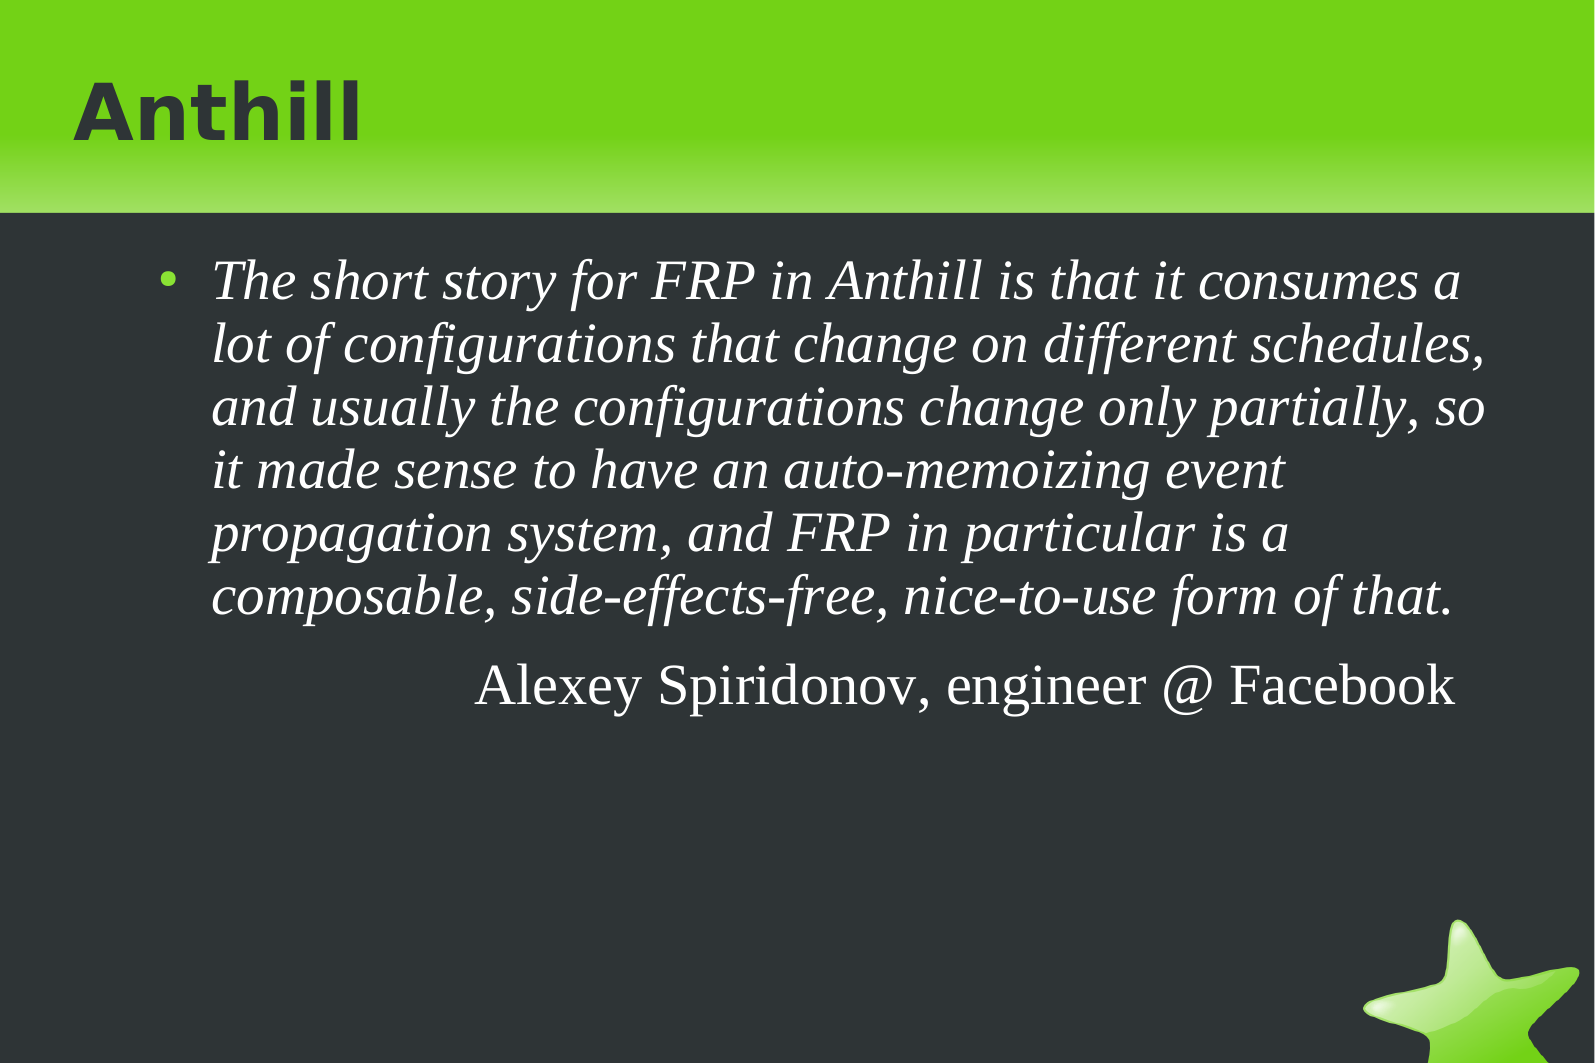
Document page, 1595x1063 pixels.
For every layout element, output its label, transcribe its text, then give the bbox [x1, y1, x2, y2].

picture [0, 0, 1595, 1063]
list The short story for FRP in Anthill is that it consumes a lot of configurations that change on different schedules, and usually the configurations change only partially, so it made sense to have an auto-memoizing event propagation system, and FRP in particular is a composable, side-effects-free, nice-to-use form of that. Alexey Spiridonov, engineer @ Facebook [79, 248, 1515, 951]
title Anthill [74, 25, 1510, 203]
